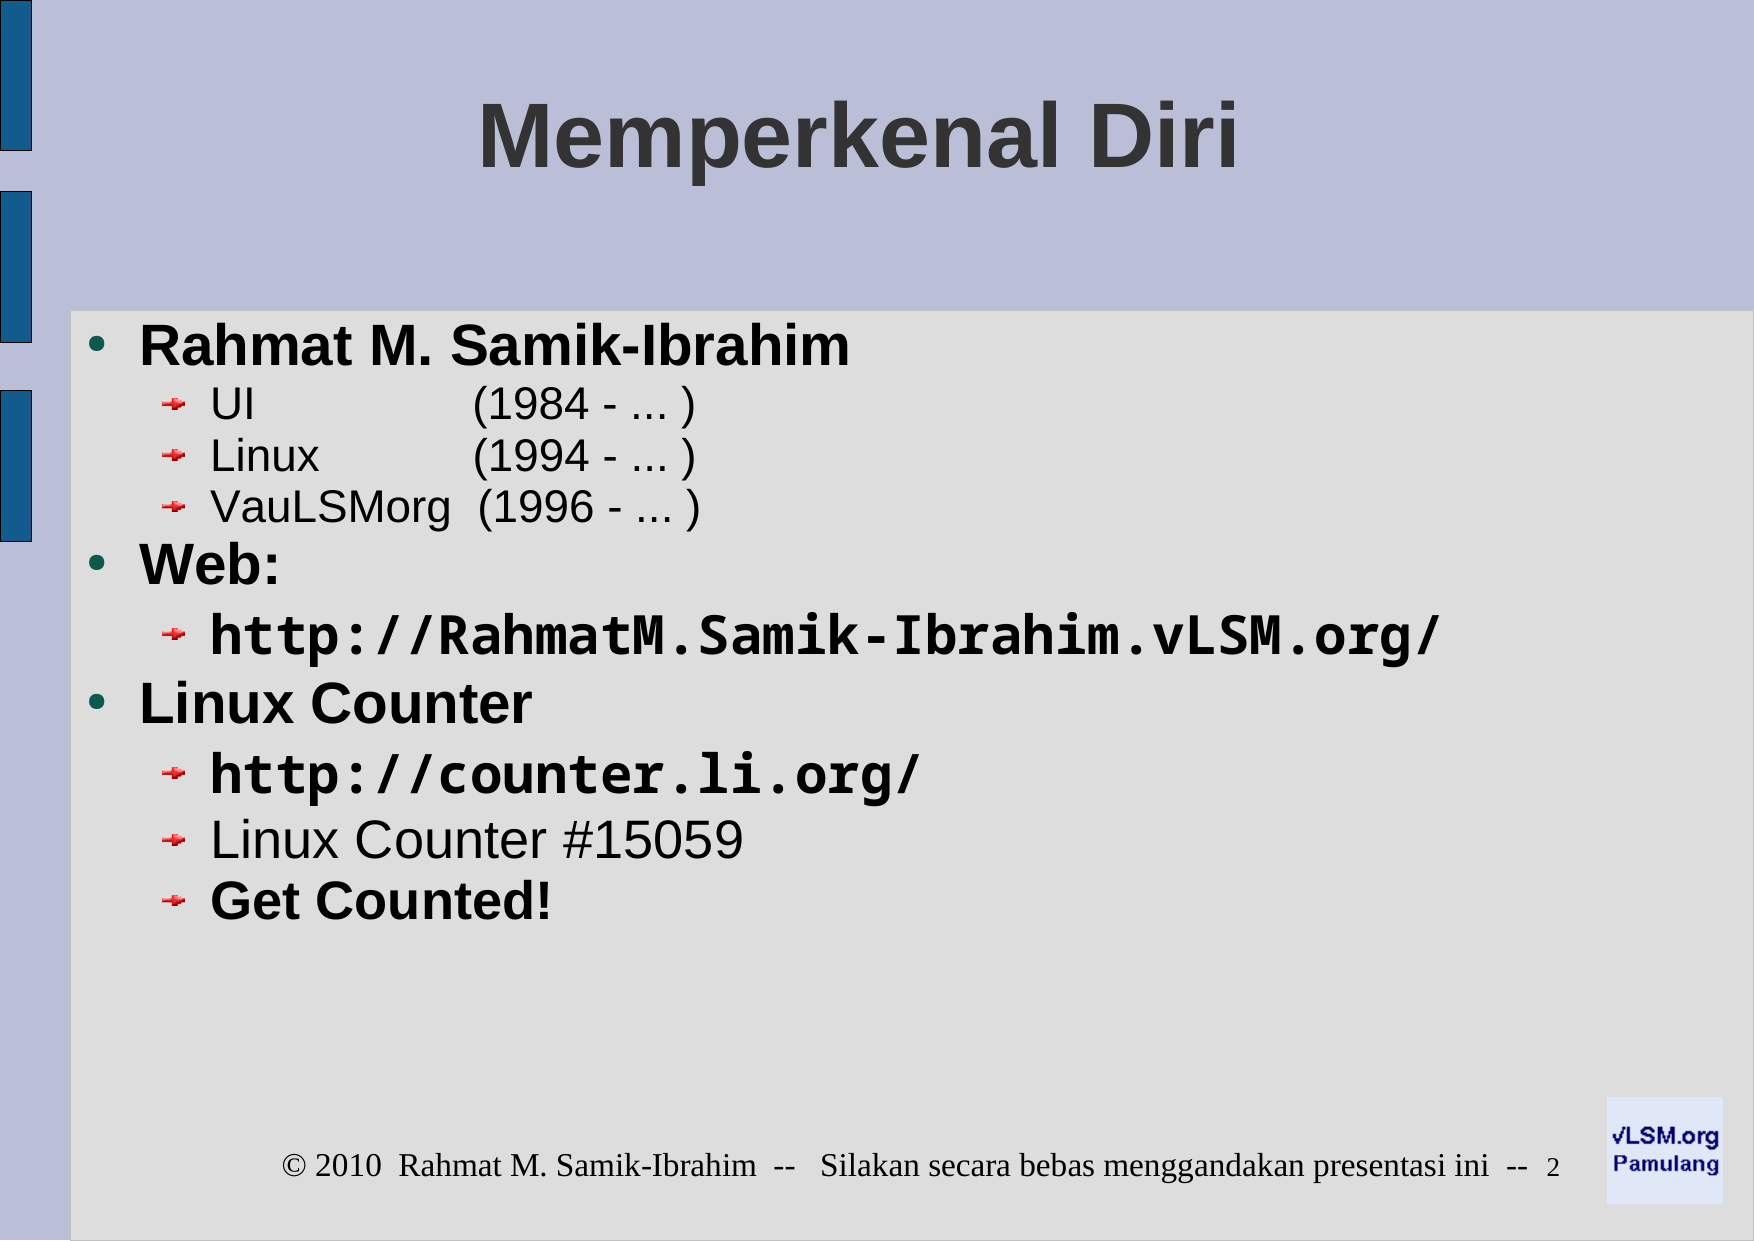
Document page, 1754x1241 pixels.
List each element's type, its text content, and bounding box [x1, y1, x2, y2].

list Rahmat M. Samik-Ibrahim UI (1984 - ... ) Linux (1994 - ... ) VauLSMorg (1996 - ... ) Web: http://RahmatM.Samik-Ibrahim.vLSM.org/ Linux Counter http://counter.li.org/ Linux Counter #15059 Get Counted! [68, 313, 1633, 909]
picture [1607, 1097, 1723, 1204]
title Memperkenal Diri [75, 82, 1644, 190]
